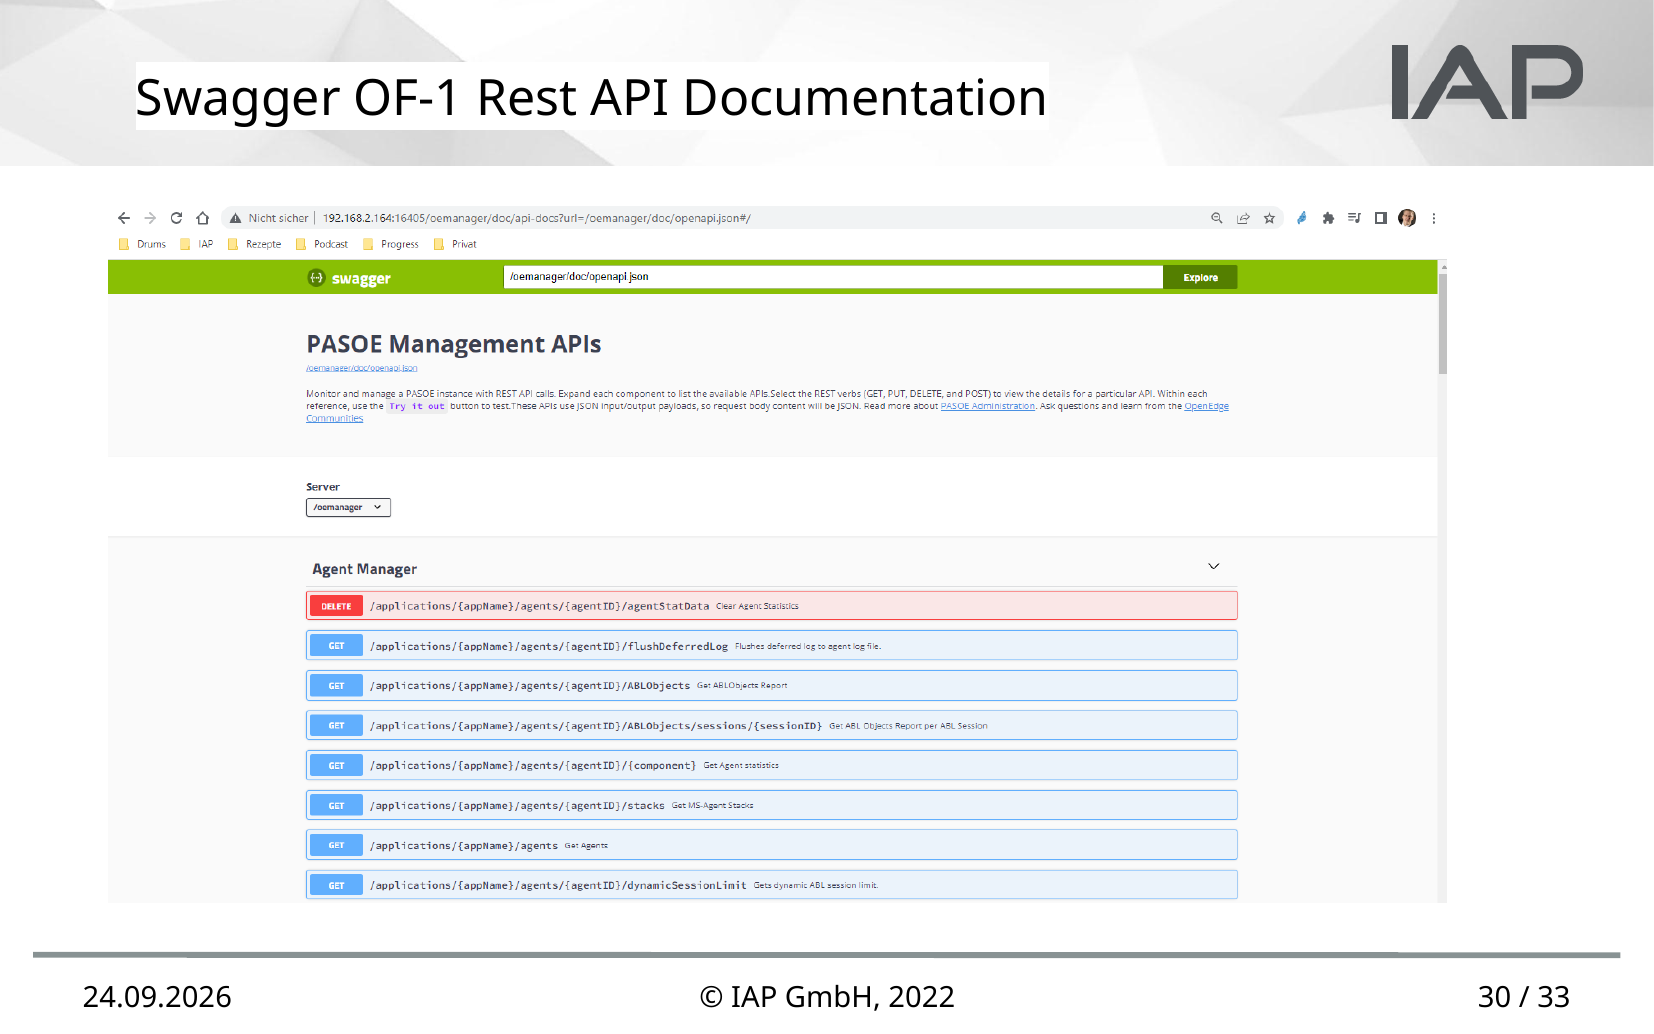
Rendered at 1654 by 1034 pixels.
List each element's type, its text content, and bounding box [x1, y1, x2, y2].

title Swagger OF-1 Rest API Documentation [135, 41, 1264, 152]
picture [108, 206, 1447, 903]
picture [0, 0, 1654, 166]
list [123, 204, 1517, 922]
